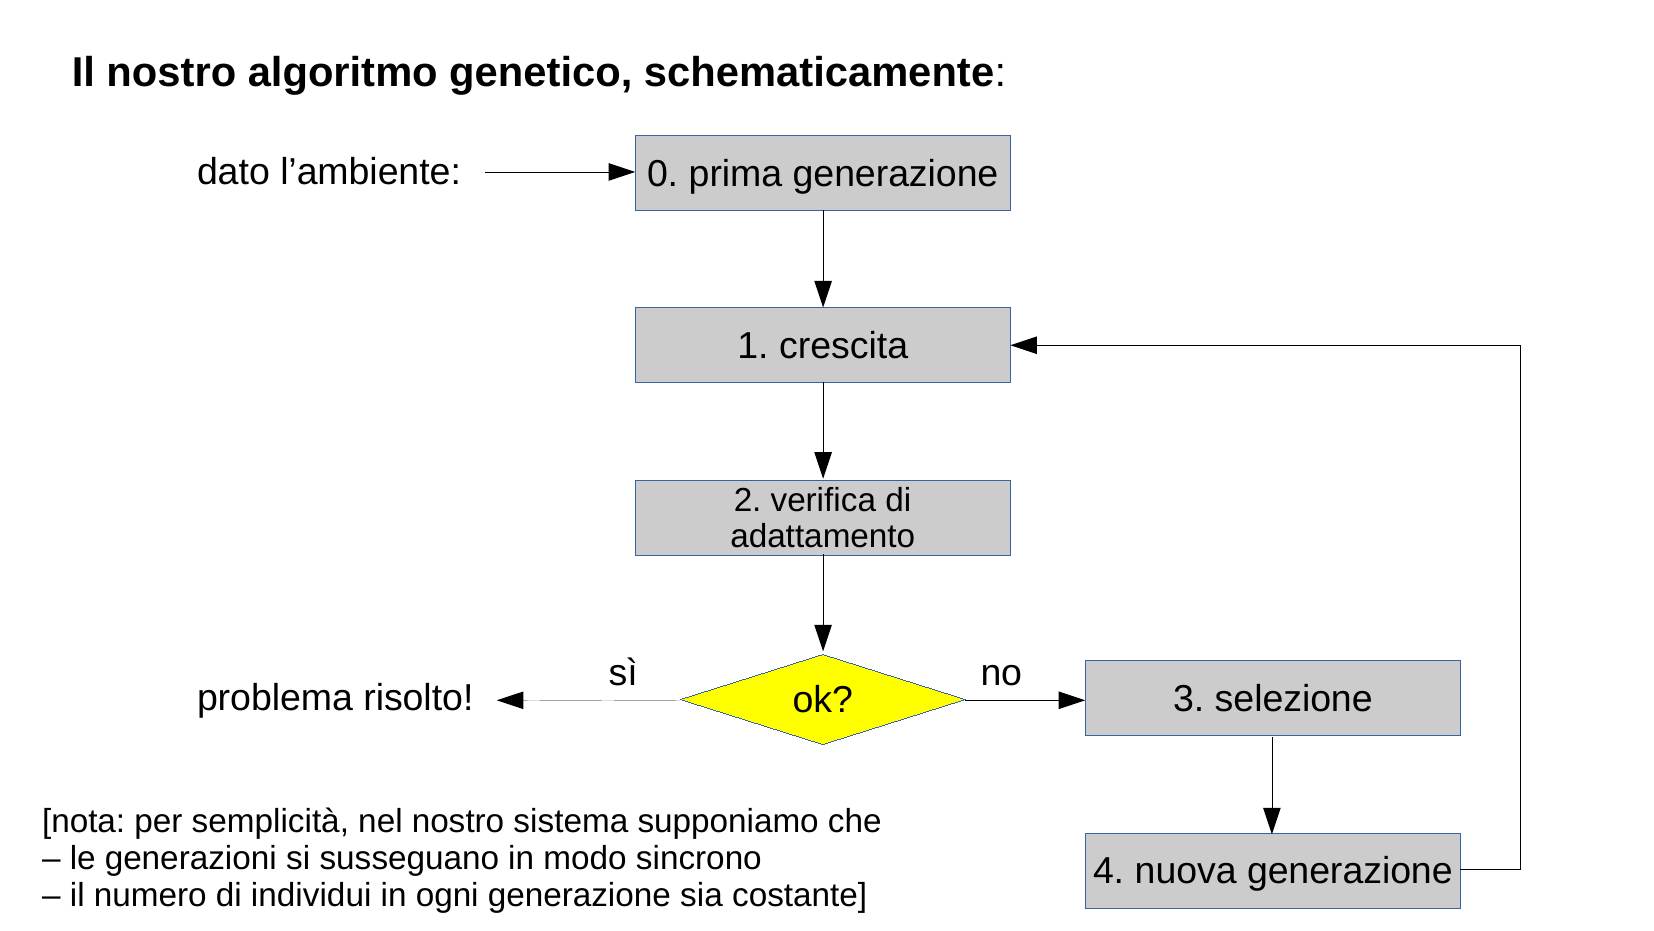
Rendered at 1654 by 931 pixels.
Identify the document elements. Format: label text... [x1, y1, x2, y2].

text_box problema risolto! [182, 668, 498, 726]
list Il nostro algoritmo genetico, schematicamente: [71, 49, 1606, 101]
text_box no [965, 644, 1056, 701]
text_box 4. nuova generazione [1085, 833, 1461, 909]
text_box [nota: per semplicità, nel nostro sistema supponiamo che – le generazioni si susseguano in modo sincrono – il numero di individui in ogni generazione sia costante] [27, 795, 961, 922]
text_box dato l’ambiente: [182, 143, 498, 200]
text_box ok? [684, 654, 965, 745]
text_box sì [593, 644, 684, 701]
text_box 1. crescita [635, 307, 1011, 383]
text_box 0. prima generazione [635, 135, 1011, 211]
text_box 2. verifica di adattamento [635, 480, 1011, 556]
text_box 3. selezione [1085, 660, 1461, 736]
